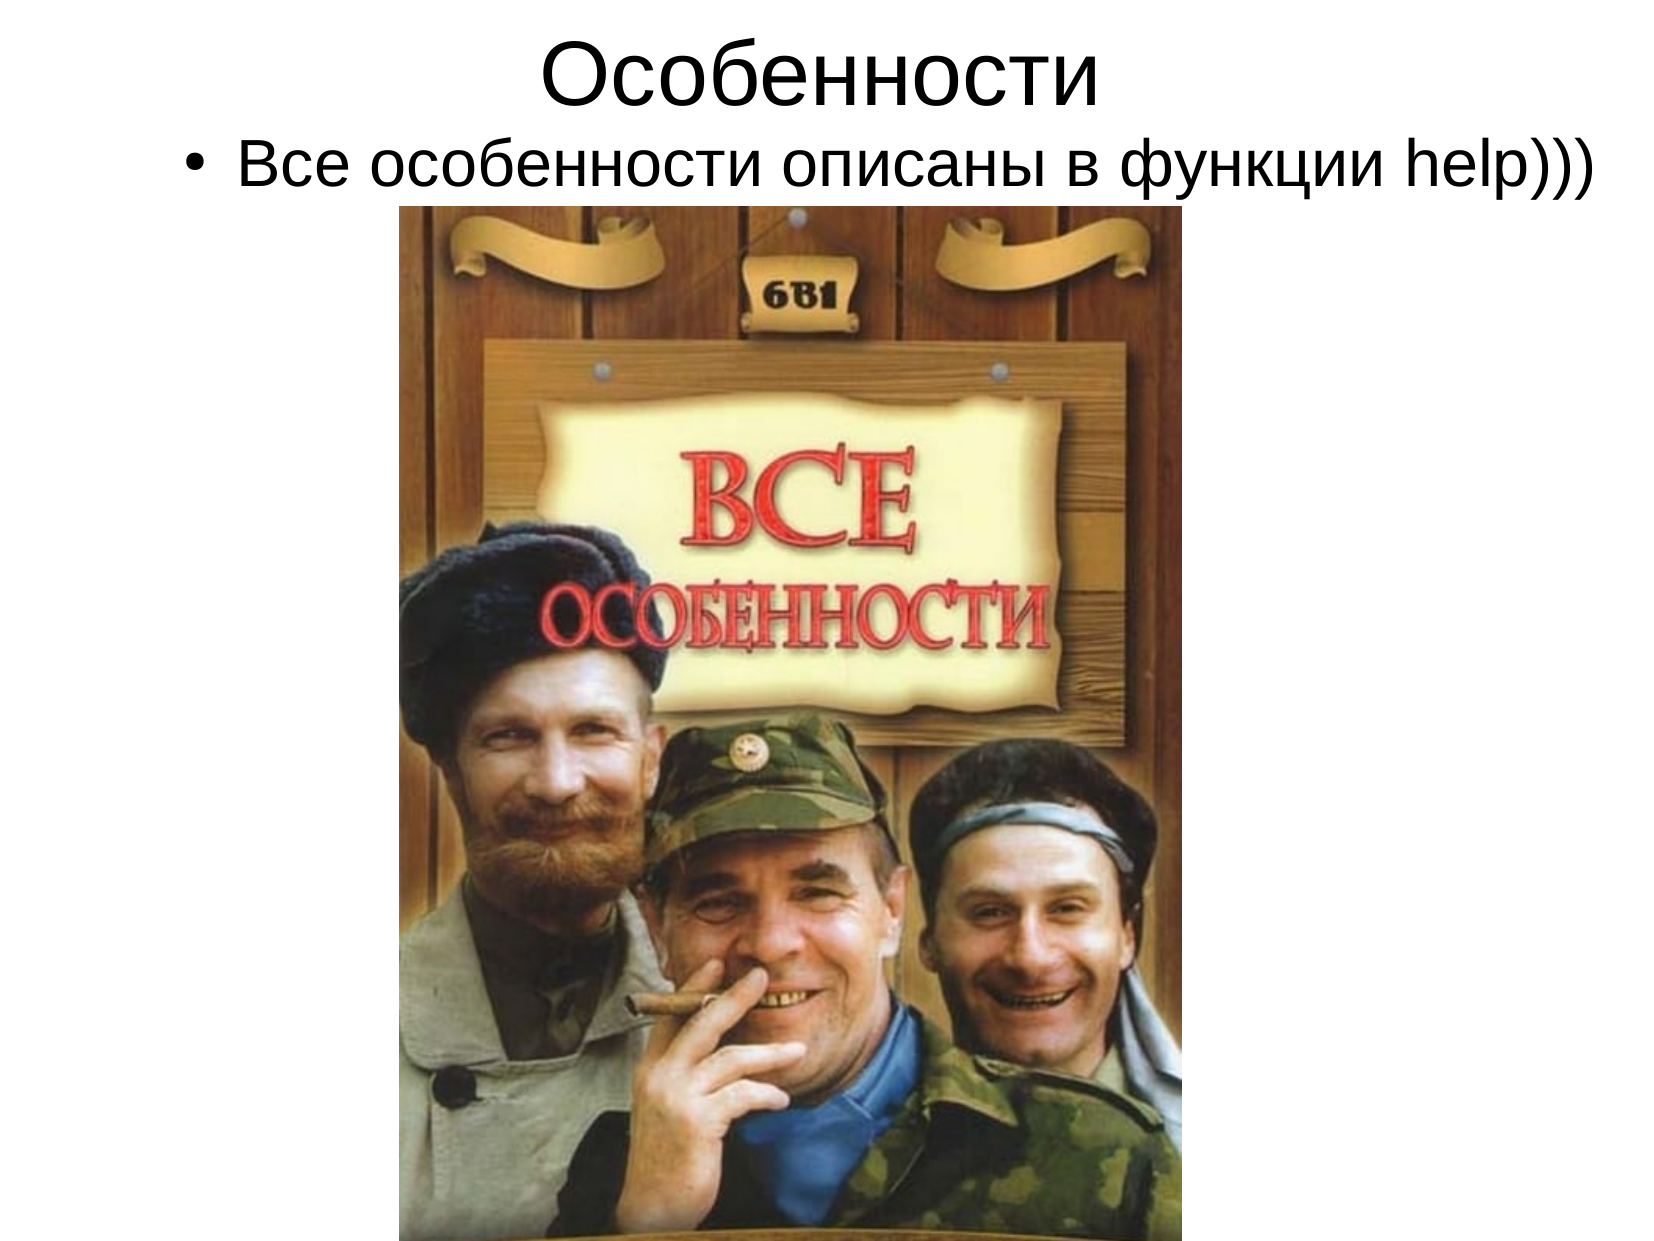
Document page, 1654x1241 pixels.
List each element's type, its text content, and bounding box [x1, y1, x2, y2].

list Все особенности описаны в функции help))) [165, 126, 1654, 945]
title Особенности [76, 0, 1565, 178]
picture [399, 206, 1182, 1241]
